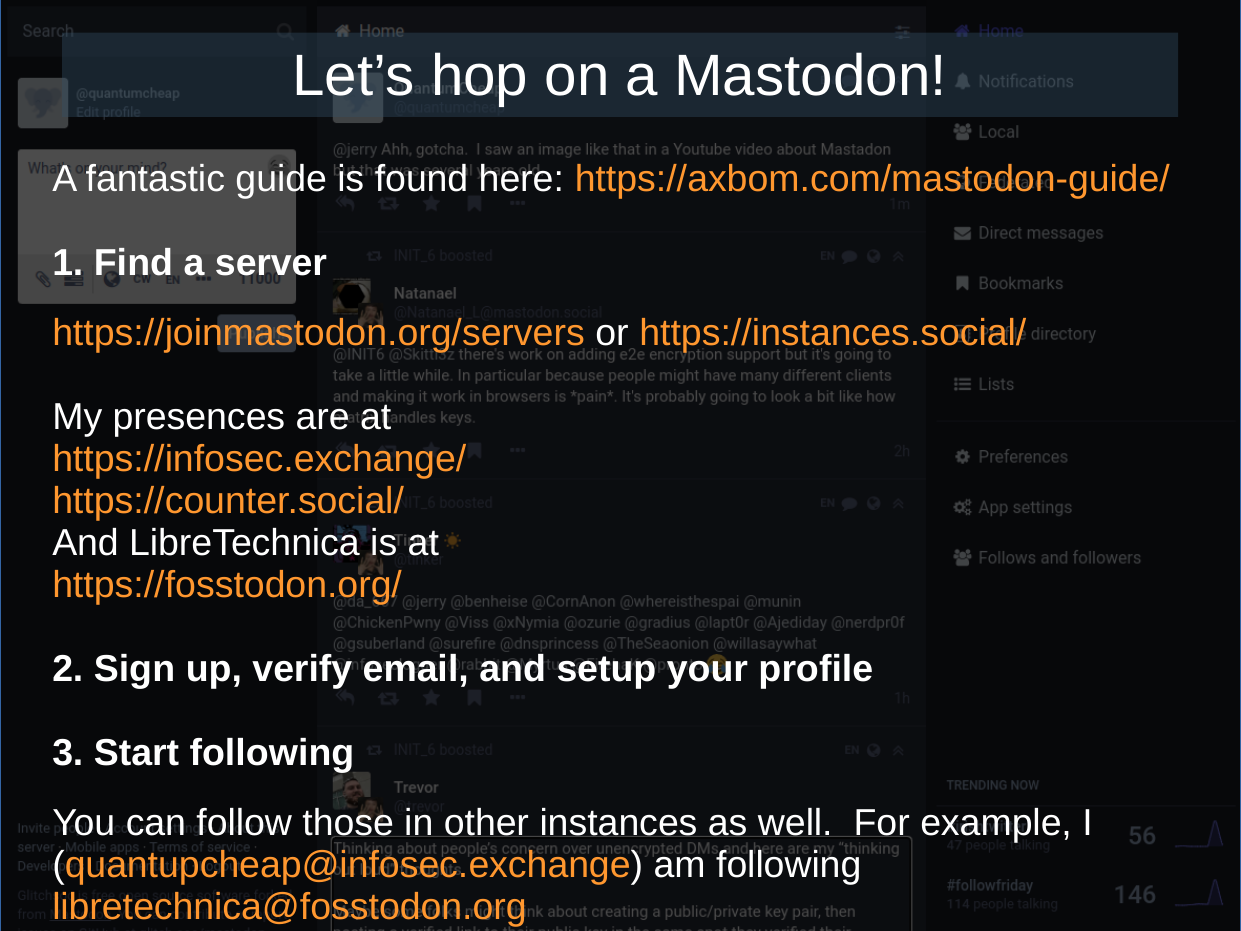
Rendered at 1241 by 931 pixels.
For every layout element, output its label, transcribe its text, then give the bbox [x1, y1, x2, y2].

title Let’s hop on a Mastodon! [62, 32, 1179, 117]
text_box [0, 0, 1241, 931]
text_box A fantastic guide is found here: https://axbom.com/mastodon-guide/ 1. Find a server https://joinmastodon.org/servers or https://instances.social/ My presences are at https://infosec.exchange/ https://counter.social/ And LibreTechnica is at https://fosstodon.org/ 2. Sign up, verify email, and setup your profile 3. Start following You can follow those in other instances as well. For example, I (quantupcheap@infosec.exchange) am following libretechnica@fosstodon.org [37, 150, 1201, 931]
